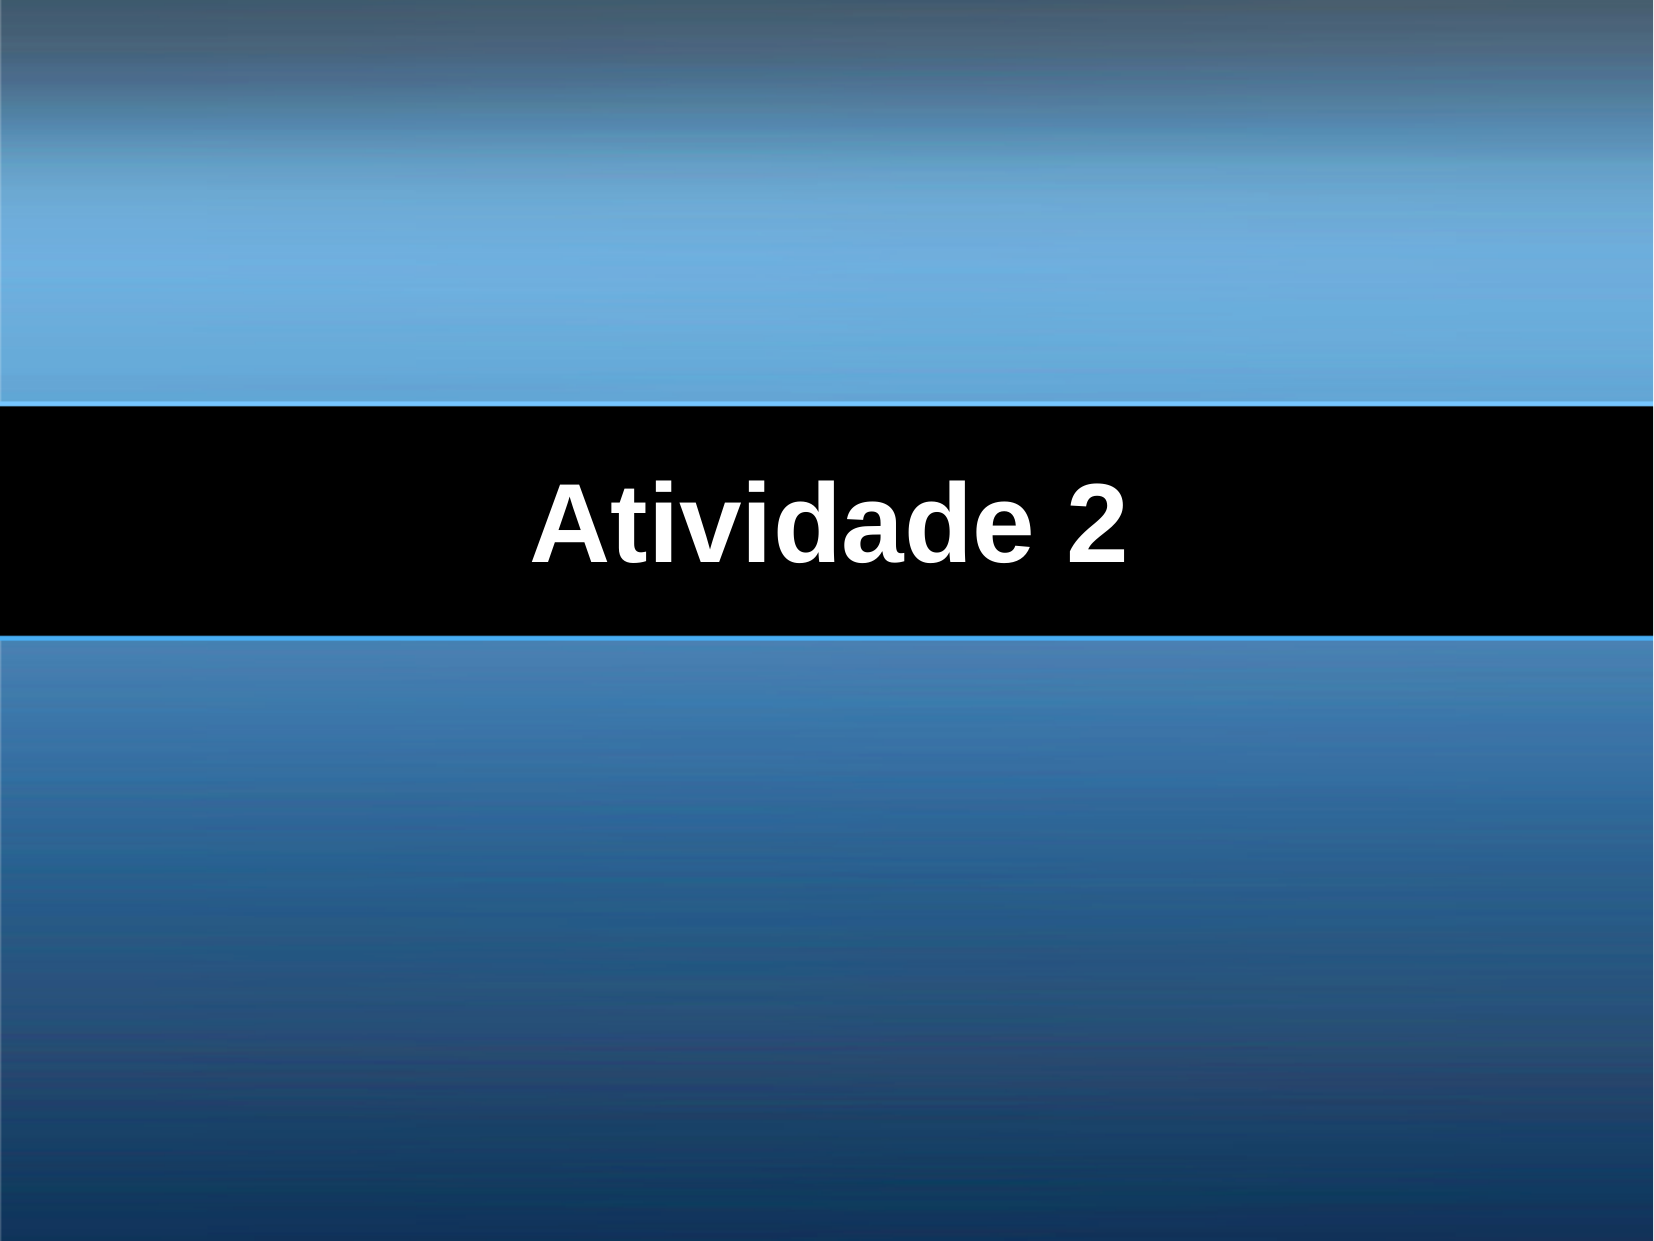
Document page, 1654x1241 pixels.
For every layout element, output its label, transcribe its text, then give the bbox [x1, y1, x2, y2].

picture [0, 0, 1654, 1241]
title Atividade 2 [123, 419, 1536, 627]
